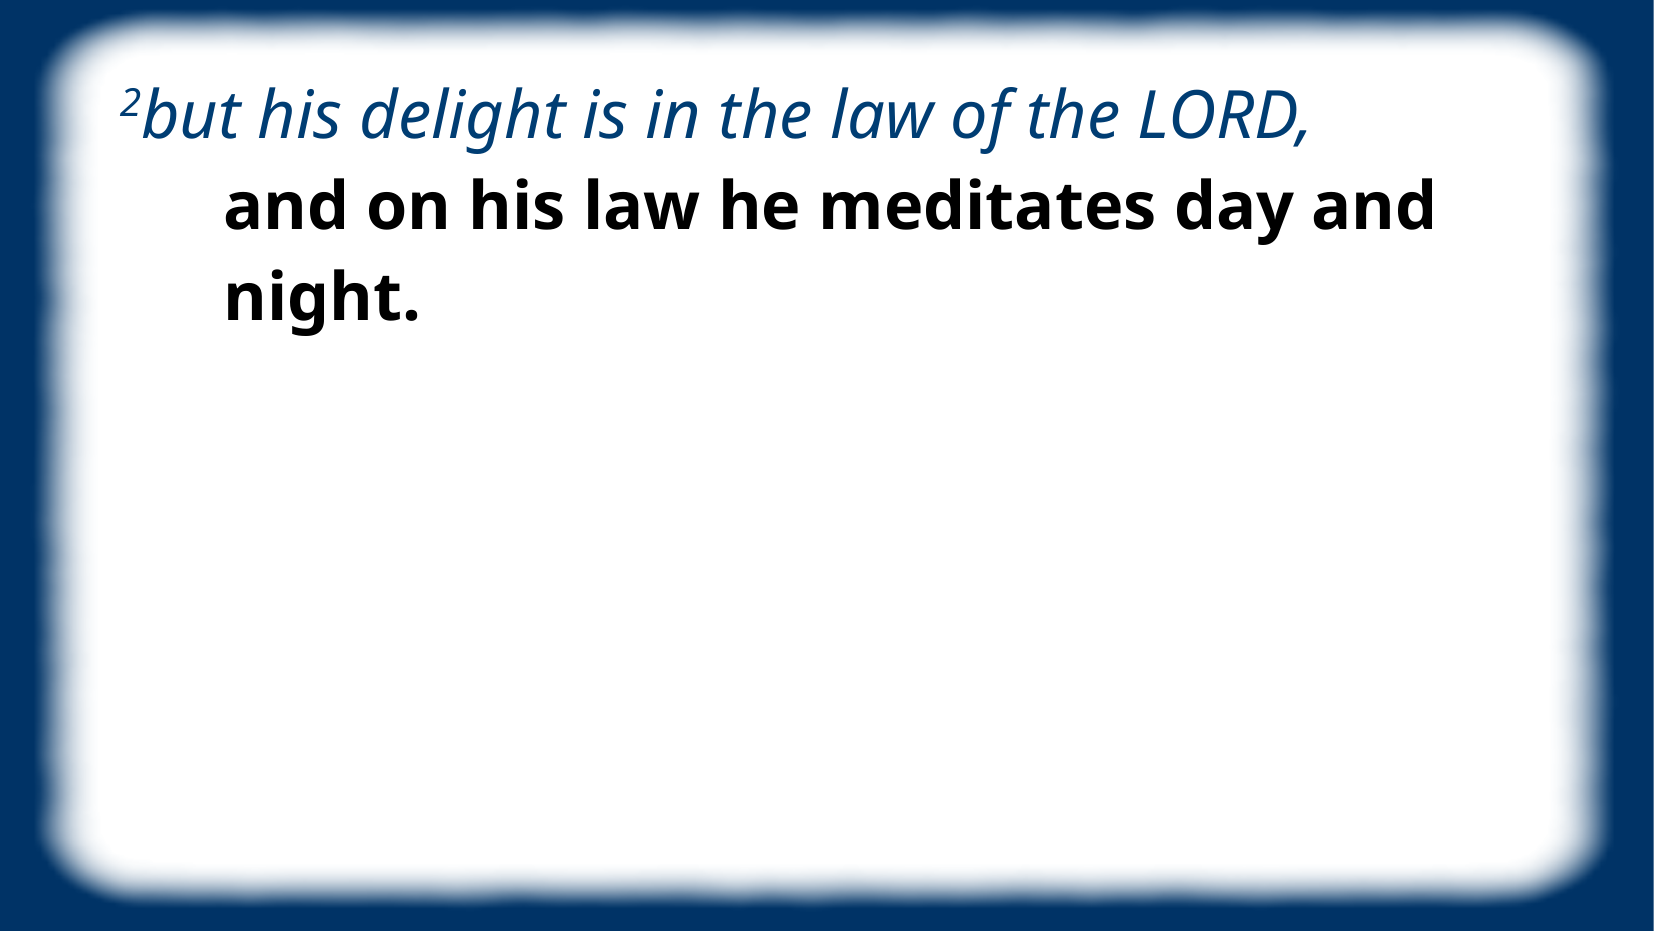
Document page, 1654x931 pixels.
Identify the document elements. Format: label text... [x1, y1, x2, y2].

text_box 2but his delight is in the law of the LORD, and on his law he meditates day and night. [105, 60, 1546, 342]
picture [0, 0, 1654, 931]
